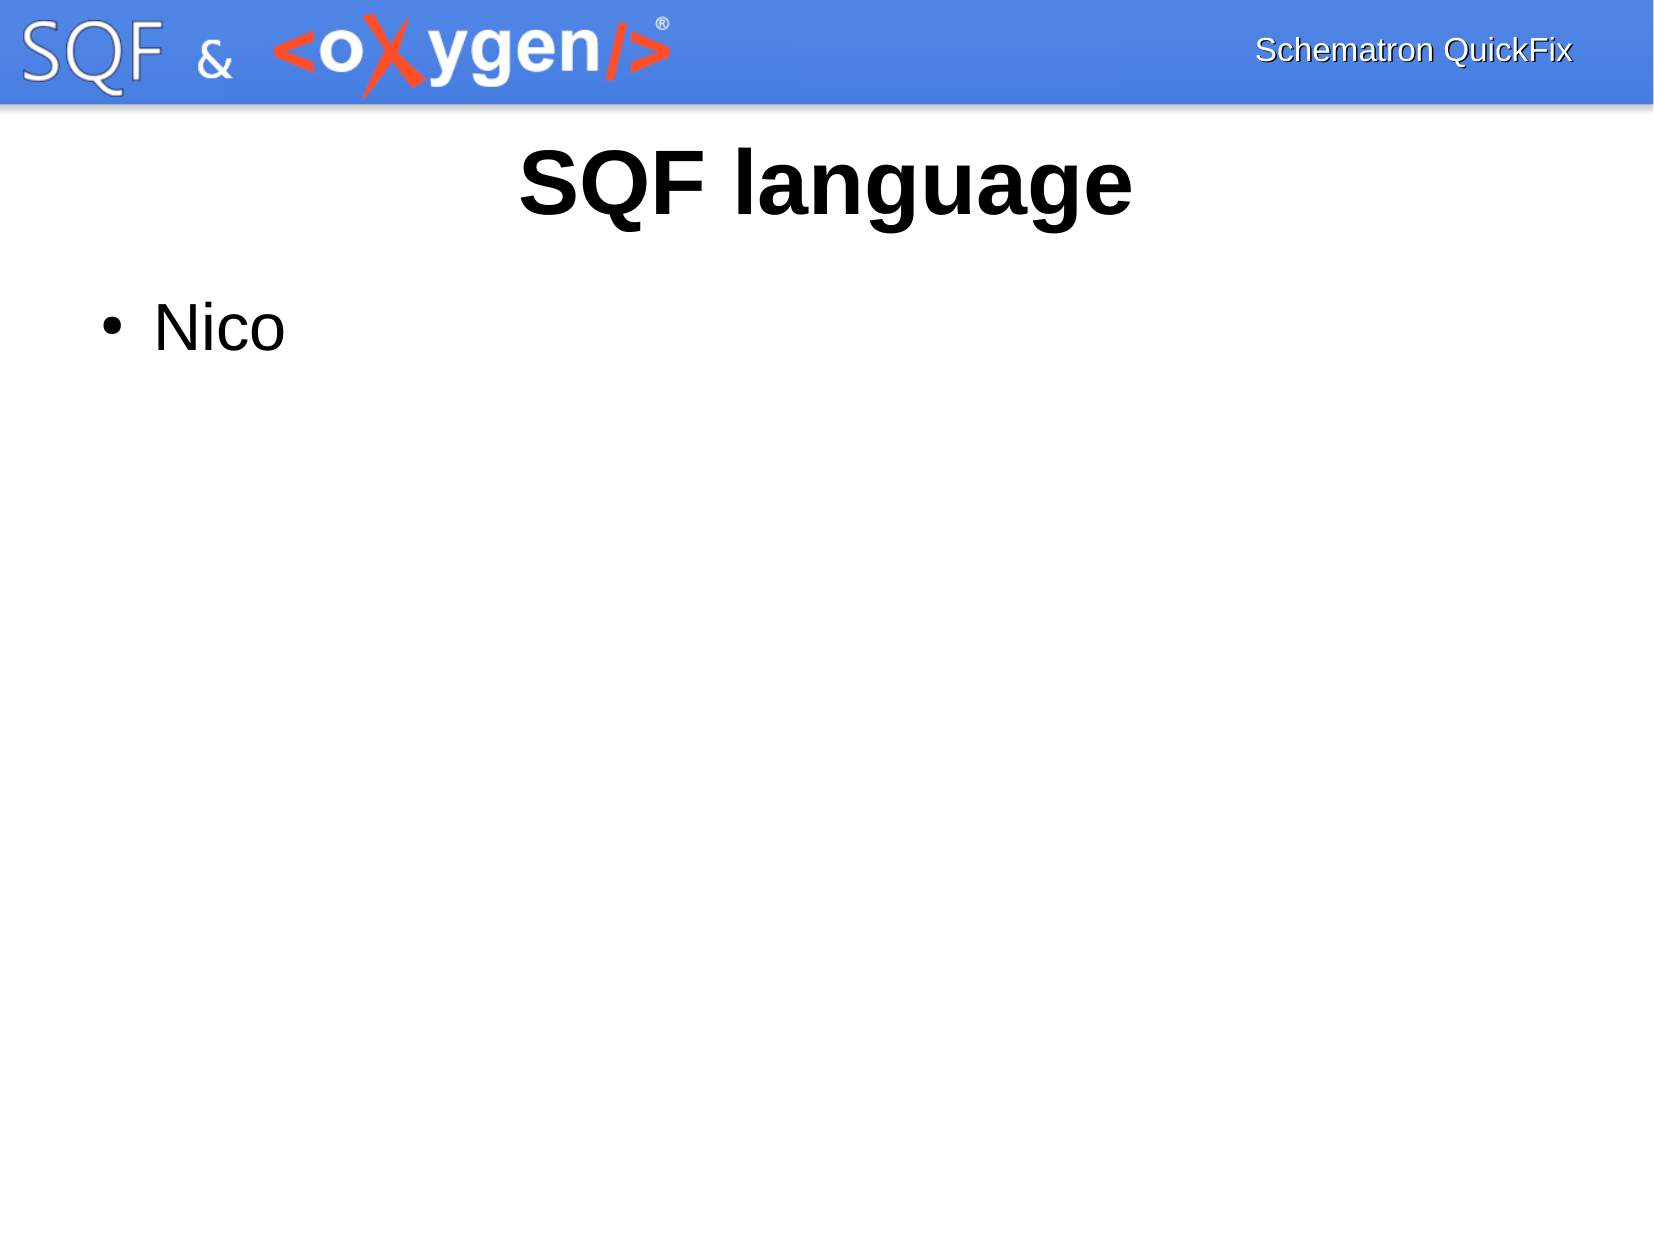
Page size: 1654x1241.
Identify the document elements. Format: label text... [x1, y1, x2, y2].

picture [0, 0, 1654, 118]
title SQF language [82, 78, 1571, 287]
list Nico [82, 290, 1571, 1010]
